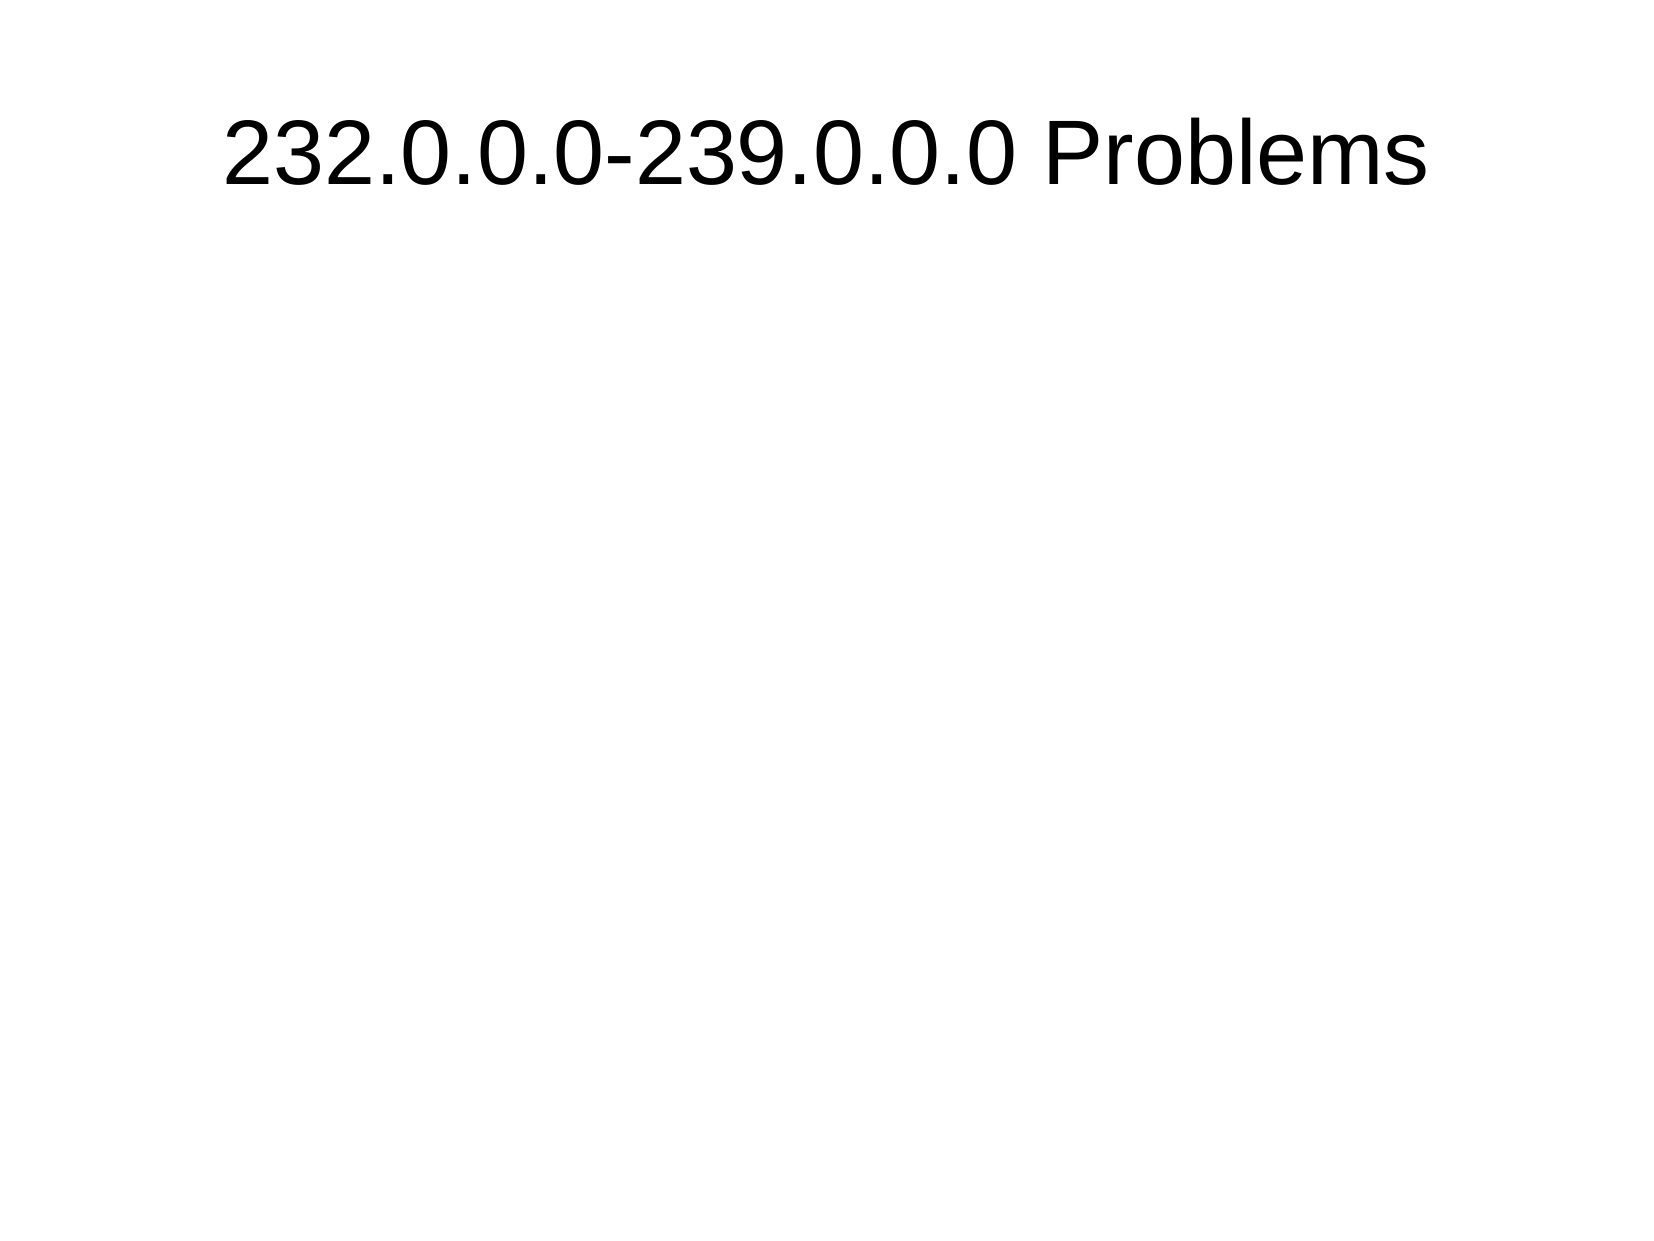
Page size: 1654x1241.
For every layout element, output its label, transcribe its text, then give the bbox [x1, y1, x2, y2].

title 232.0.0.0-239.0.0.0 Problems [82, 49, 1571, 257]
